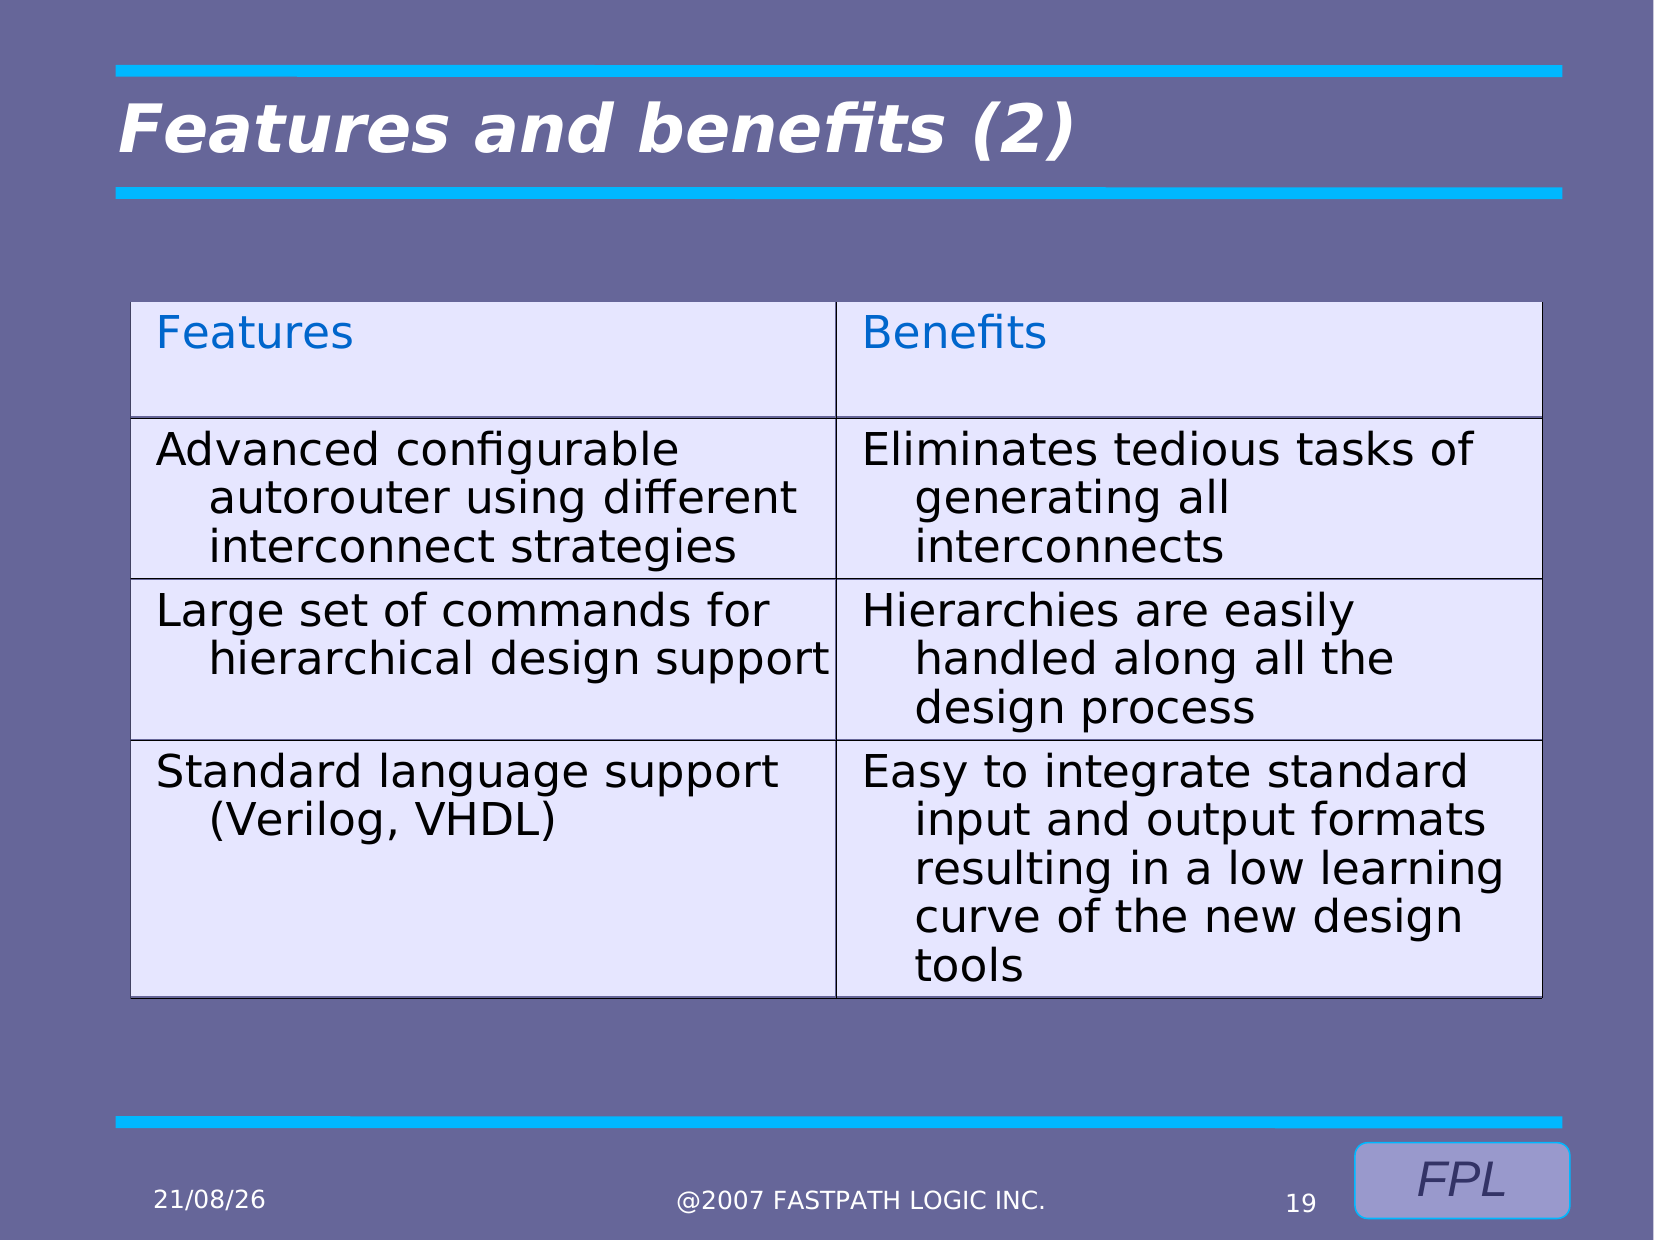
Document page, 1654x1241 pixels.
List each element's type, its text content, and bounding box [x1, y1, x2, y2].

title Features and benefits (2) [118, 41, 1531, 219]
chart [130, 302, 1544, 1089]
